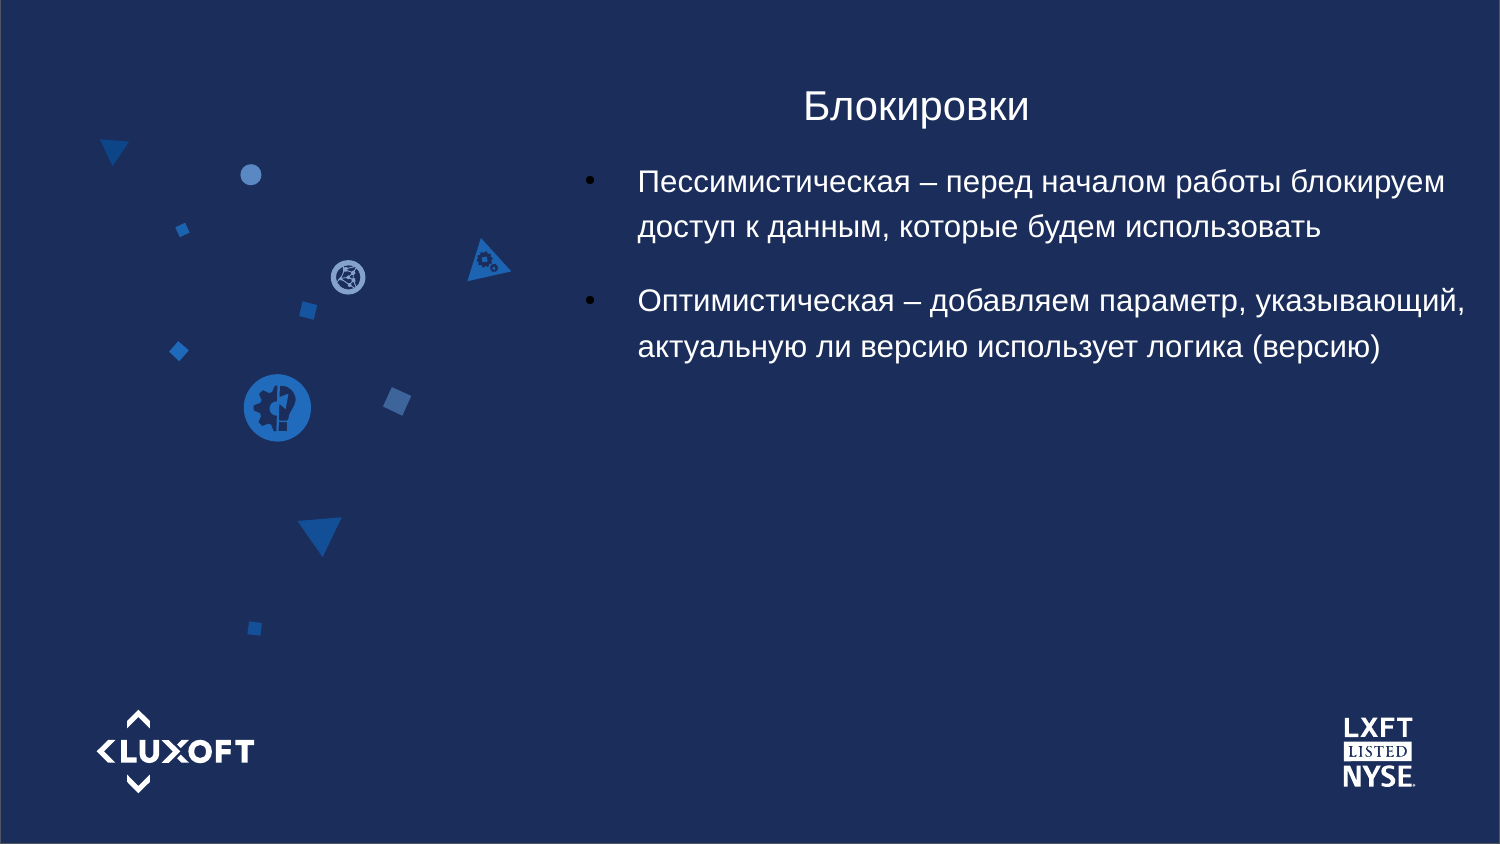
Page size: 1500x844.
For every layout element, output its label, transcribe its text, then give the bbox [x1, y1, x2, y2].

title Блокировки [803, 35, 1264, 153]
list Пессимистическая – перед началом работы блокируем доступ к данным, которые будем использовать Оптимистическая – добавляем параметр, указывающий, актуальную ли версию использует логика (версию) [566, 153, 1482, 591]
